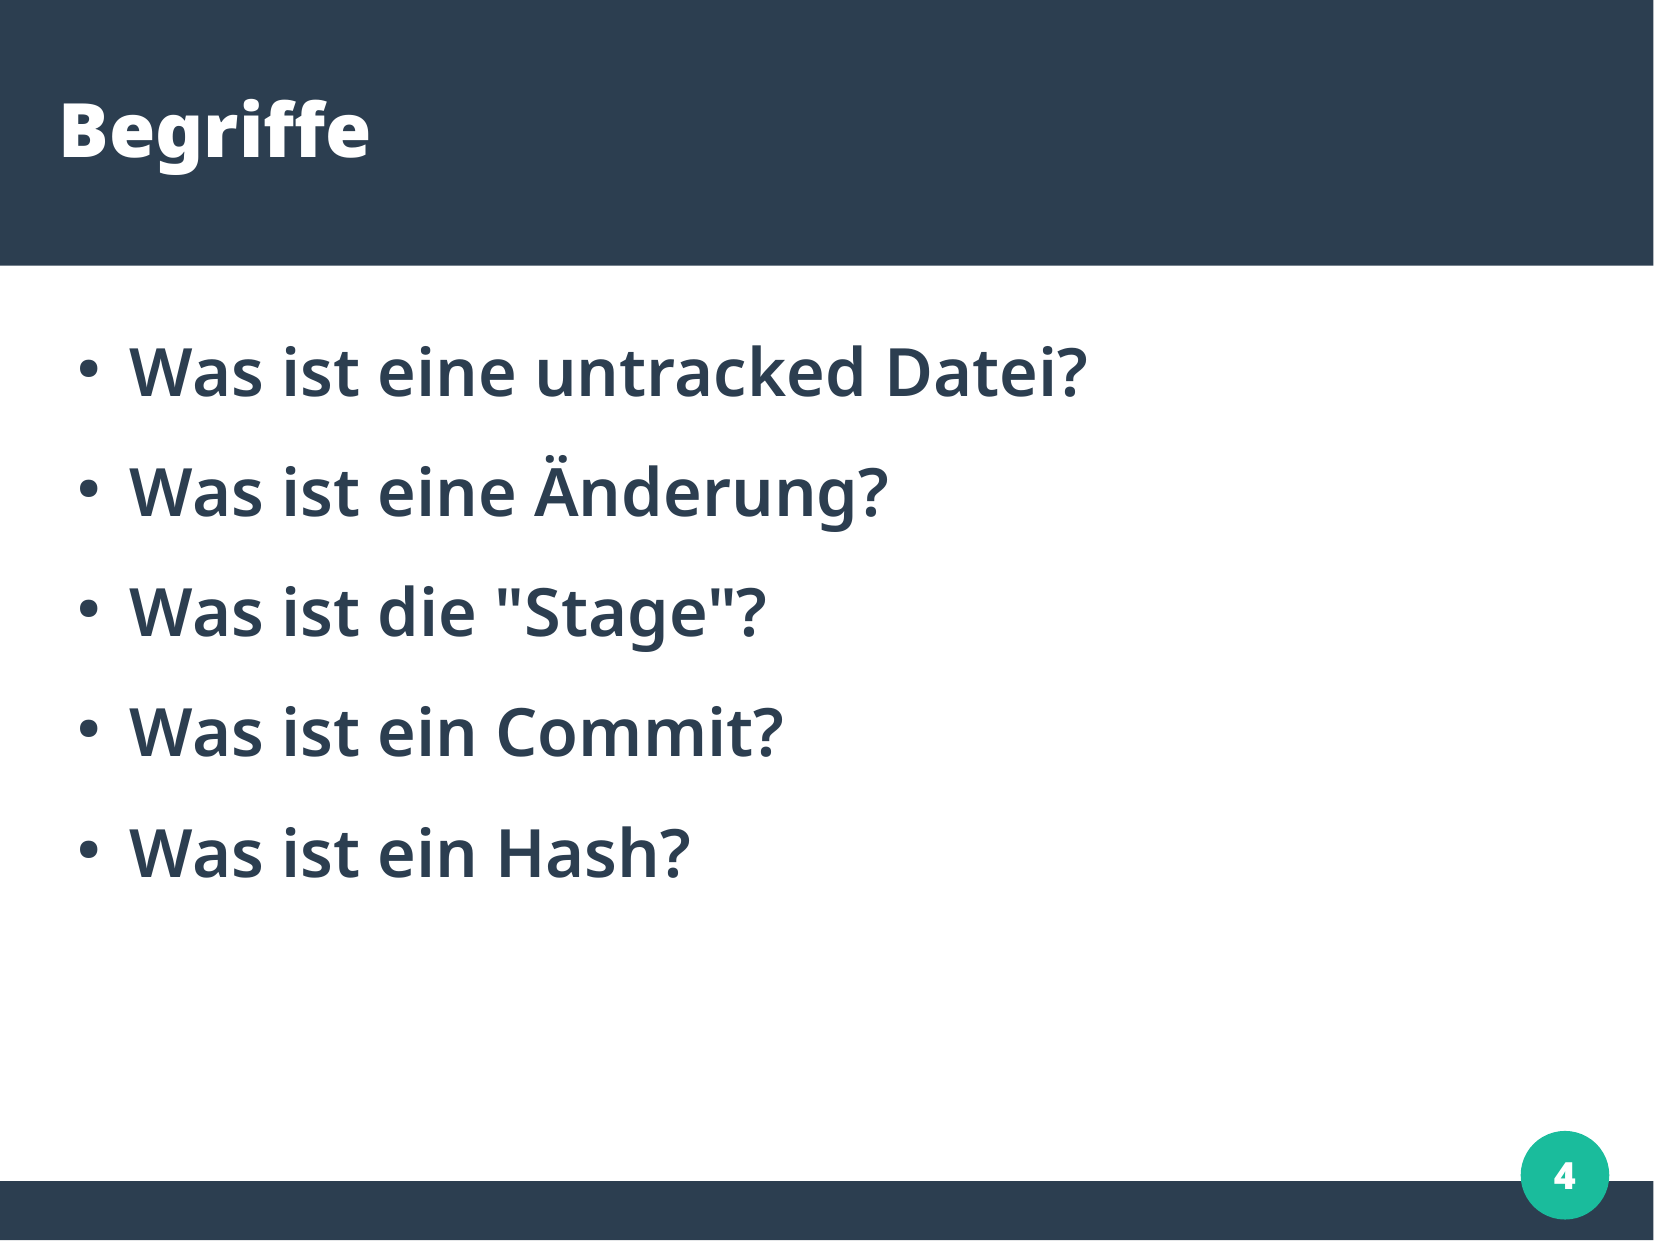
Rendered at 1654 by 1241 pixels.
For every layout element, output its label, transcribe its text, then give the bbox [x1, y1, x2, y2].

list Was ist eine untracked Datei? Was ist eine Änderung? Was ist die "Stage"? Was ist ein Commit? Was ist ein Hash? [59, 324, 1595, 1152]
title Begriffe [59, 49, 1595, 207]
